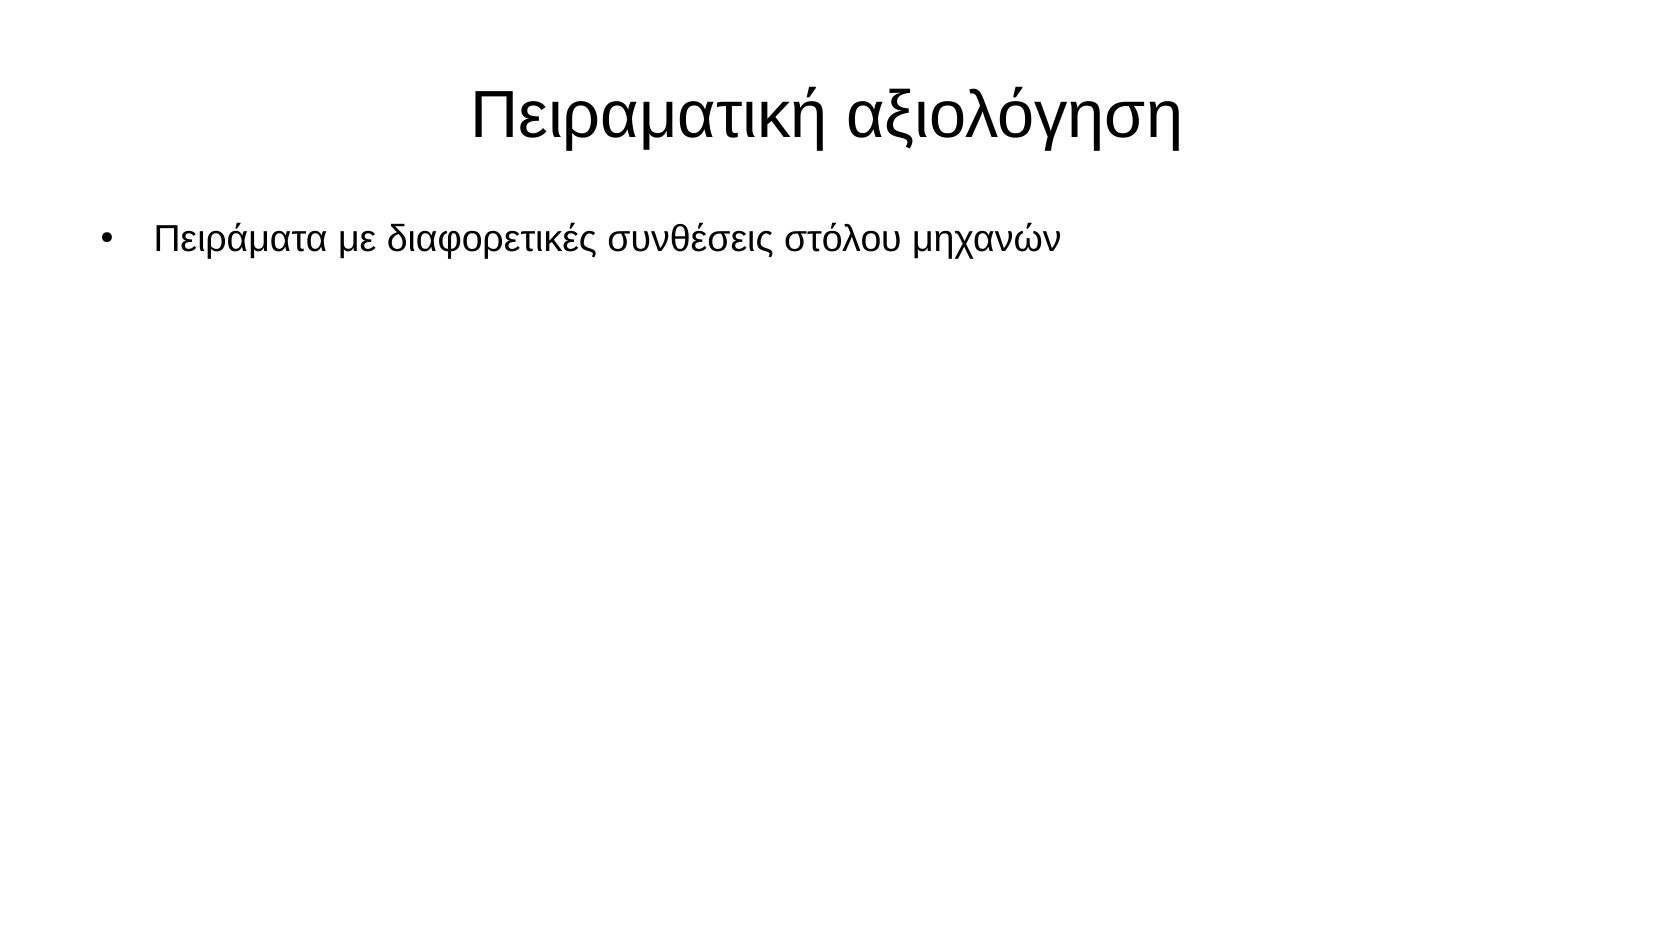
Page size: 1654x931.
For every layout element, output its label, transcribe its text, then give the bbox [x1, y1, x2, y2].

title Πειραματική αξιολόγηση [82, 37, 1571, 193]
list Πειράματα με διαφορετικές συνθέσεις στόλου μηχανών [82, 217, 1571, 263]
